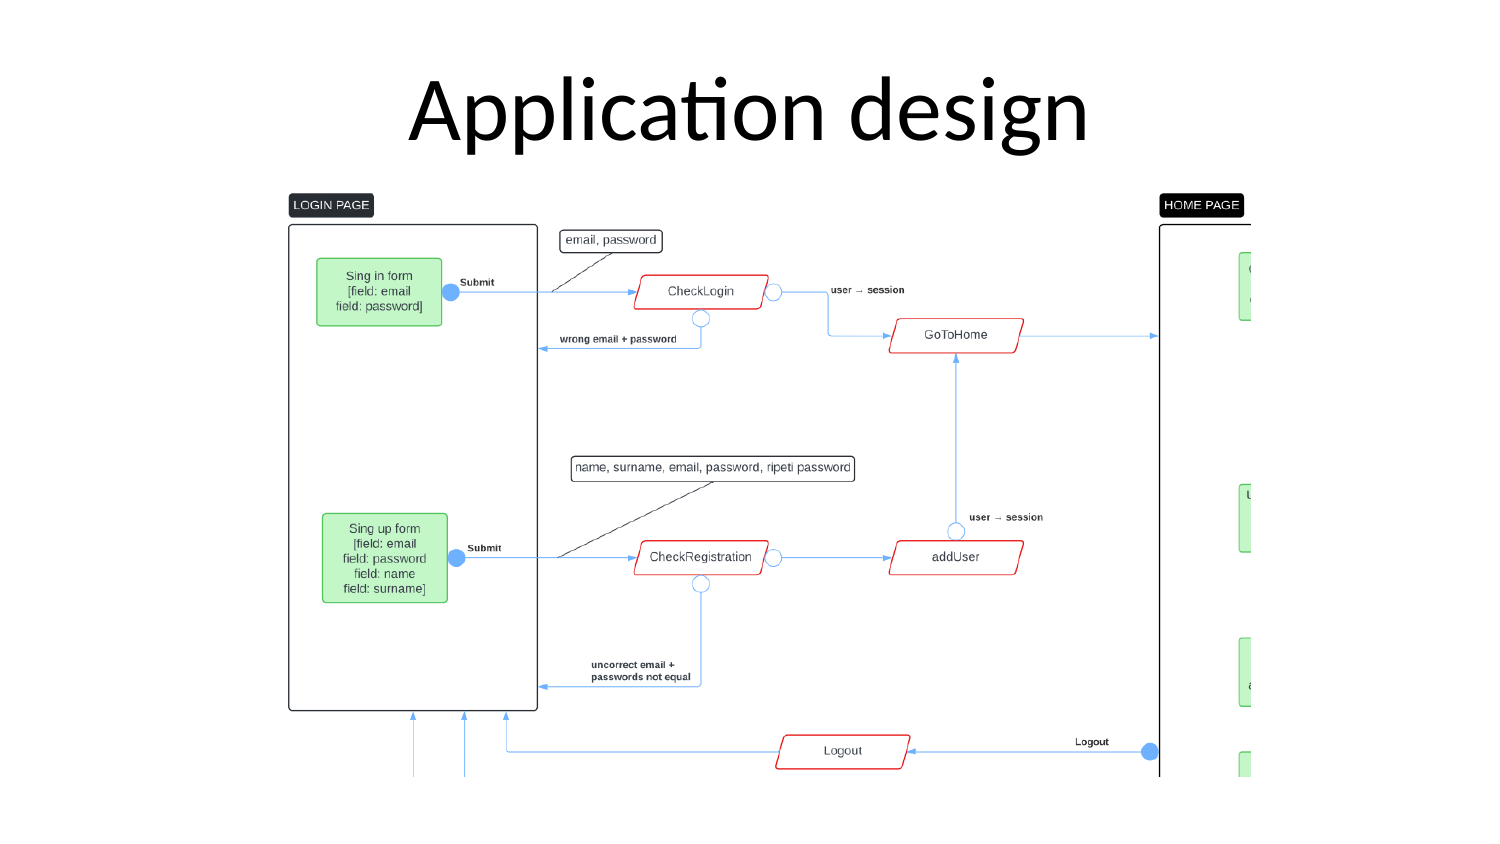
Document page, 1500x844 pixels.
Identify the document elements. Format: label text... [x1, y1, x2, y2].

title Application design [75, 33, 1426, 175]
picture [262, 174, 1251, 777]
